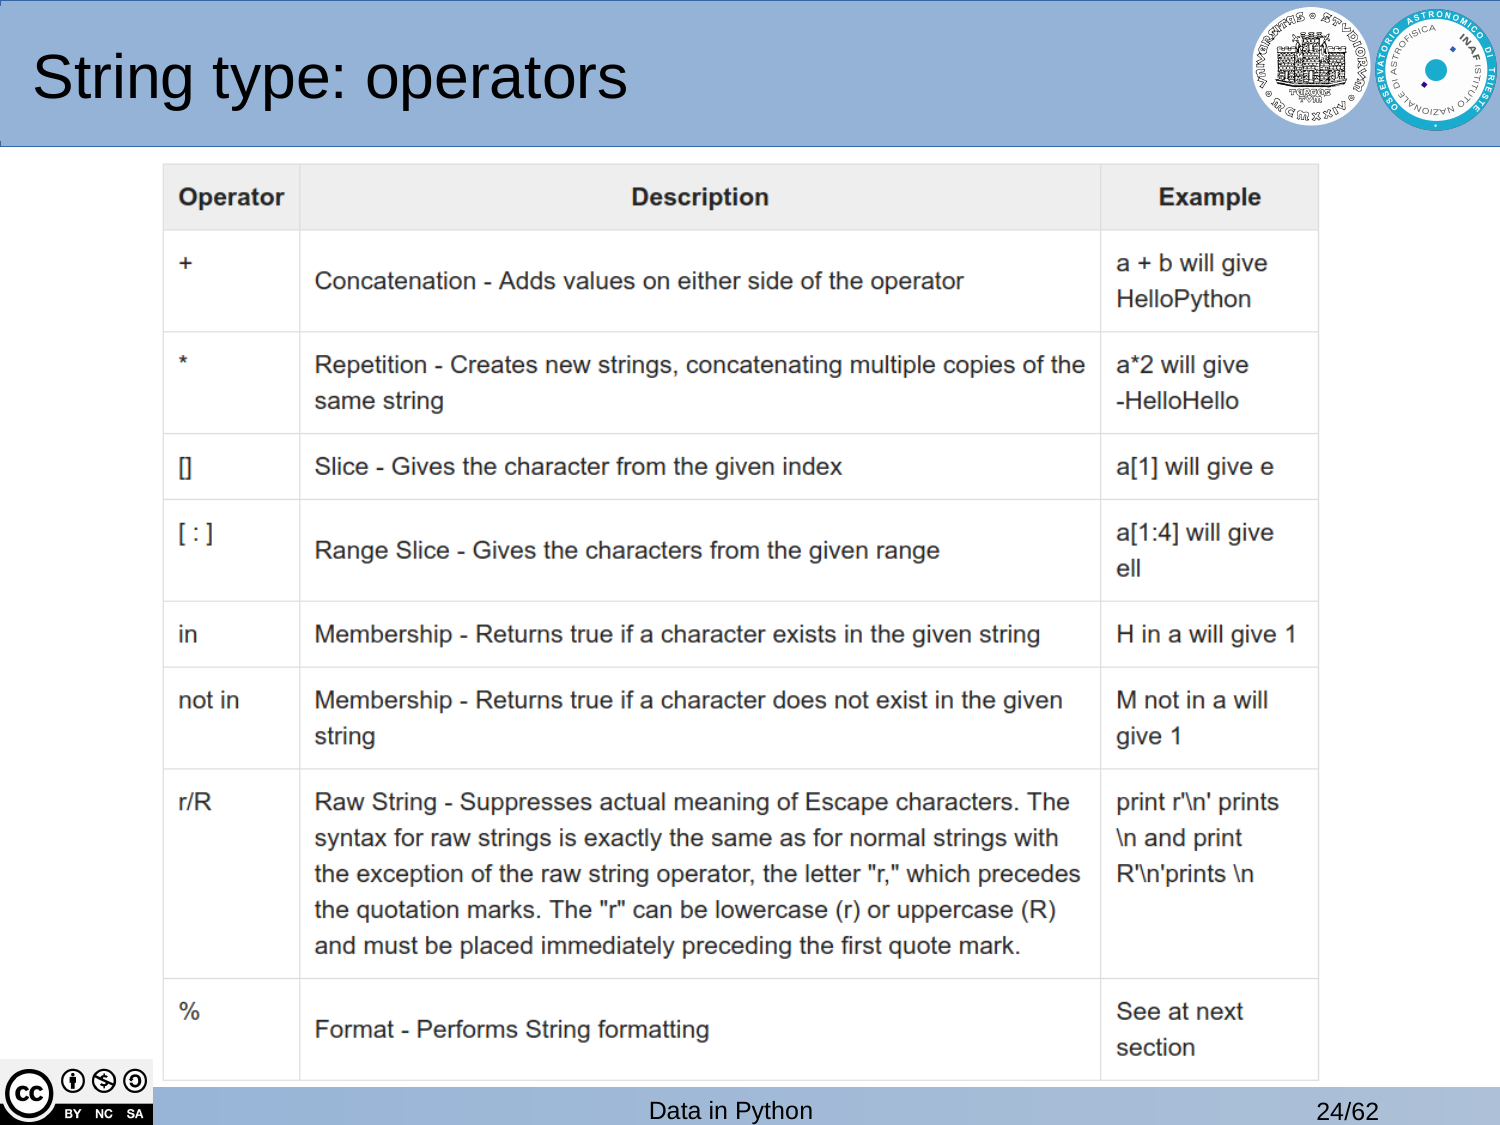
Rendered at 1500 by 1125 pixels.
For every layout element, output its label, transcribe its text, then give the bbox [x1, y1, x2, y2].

picture [0, 1059, 153, 1125]
picture [1253, 0, 1500, 156]
picture [158, 160, 1324, 1087]
text_box String type: operators [0, 5, 1253, 141]
